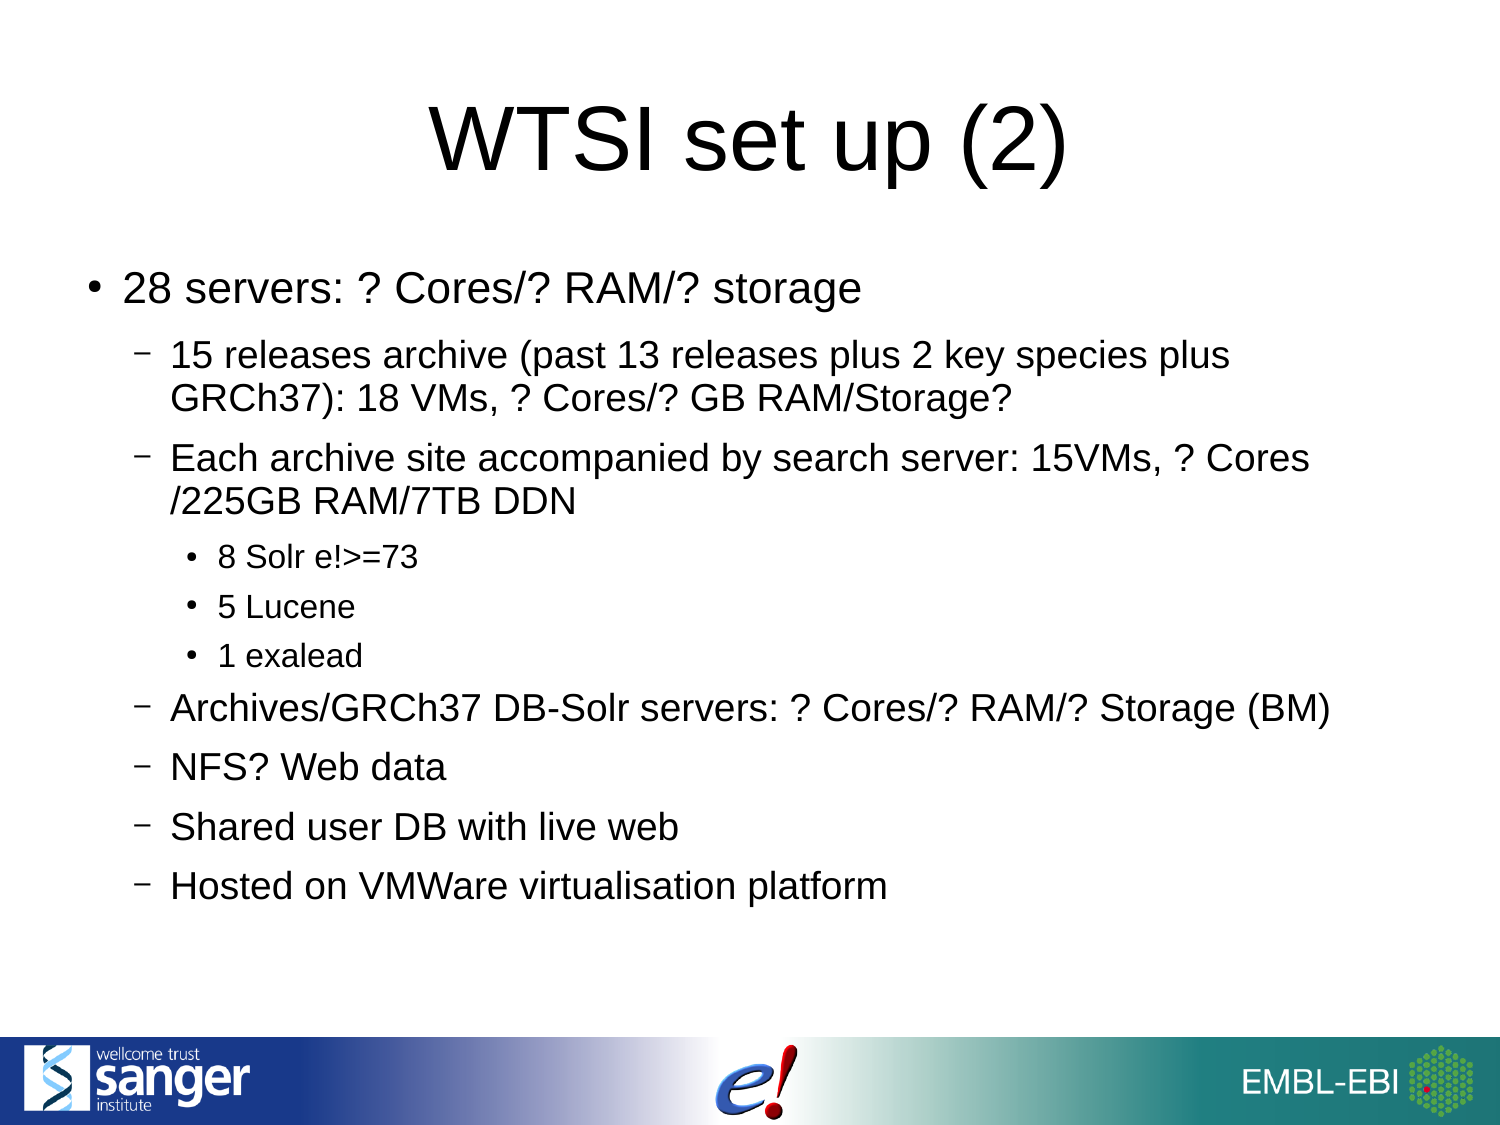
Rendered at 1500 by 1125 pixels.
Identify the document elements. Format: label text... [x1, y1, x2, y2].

list 28 servers: ? Cores/? RAM/? storage 15 releases archive (past 13 releases plus 2 key species plus GRCh37): 18 VMs, ? Cores/? GB RAM/Storage? Each archive site accompanied by search server: 15VMs, ? Cores /225GB RAM/7TB DDN 8 Solr e!>=73 5 Lucene 1 exalead Archives/GRCh37 DB-Solr servers: ? Cores/? RAM/? Storage (BM) NFS? Web data Shared user DB with live web Hosted on VMWare virtualisation platform [75, 263, 1395, 916]
title WTSI set up (2) [75, 44, 1425, 233]
picture [0, 1037, 1500, 1125]
